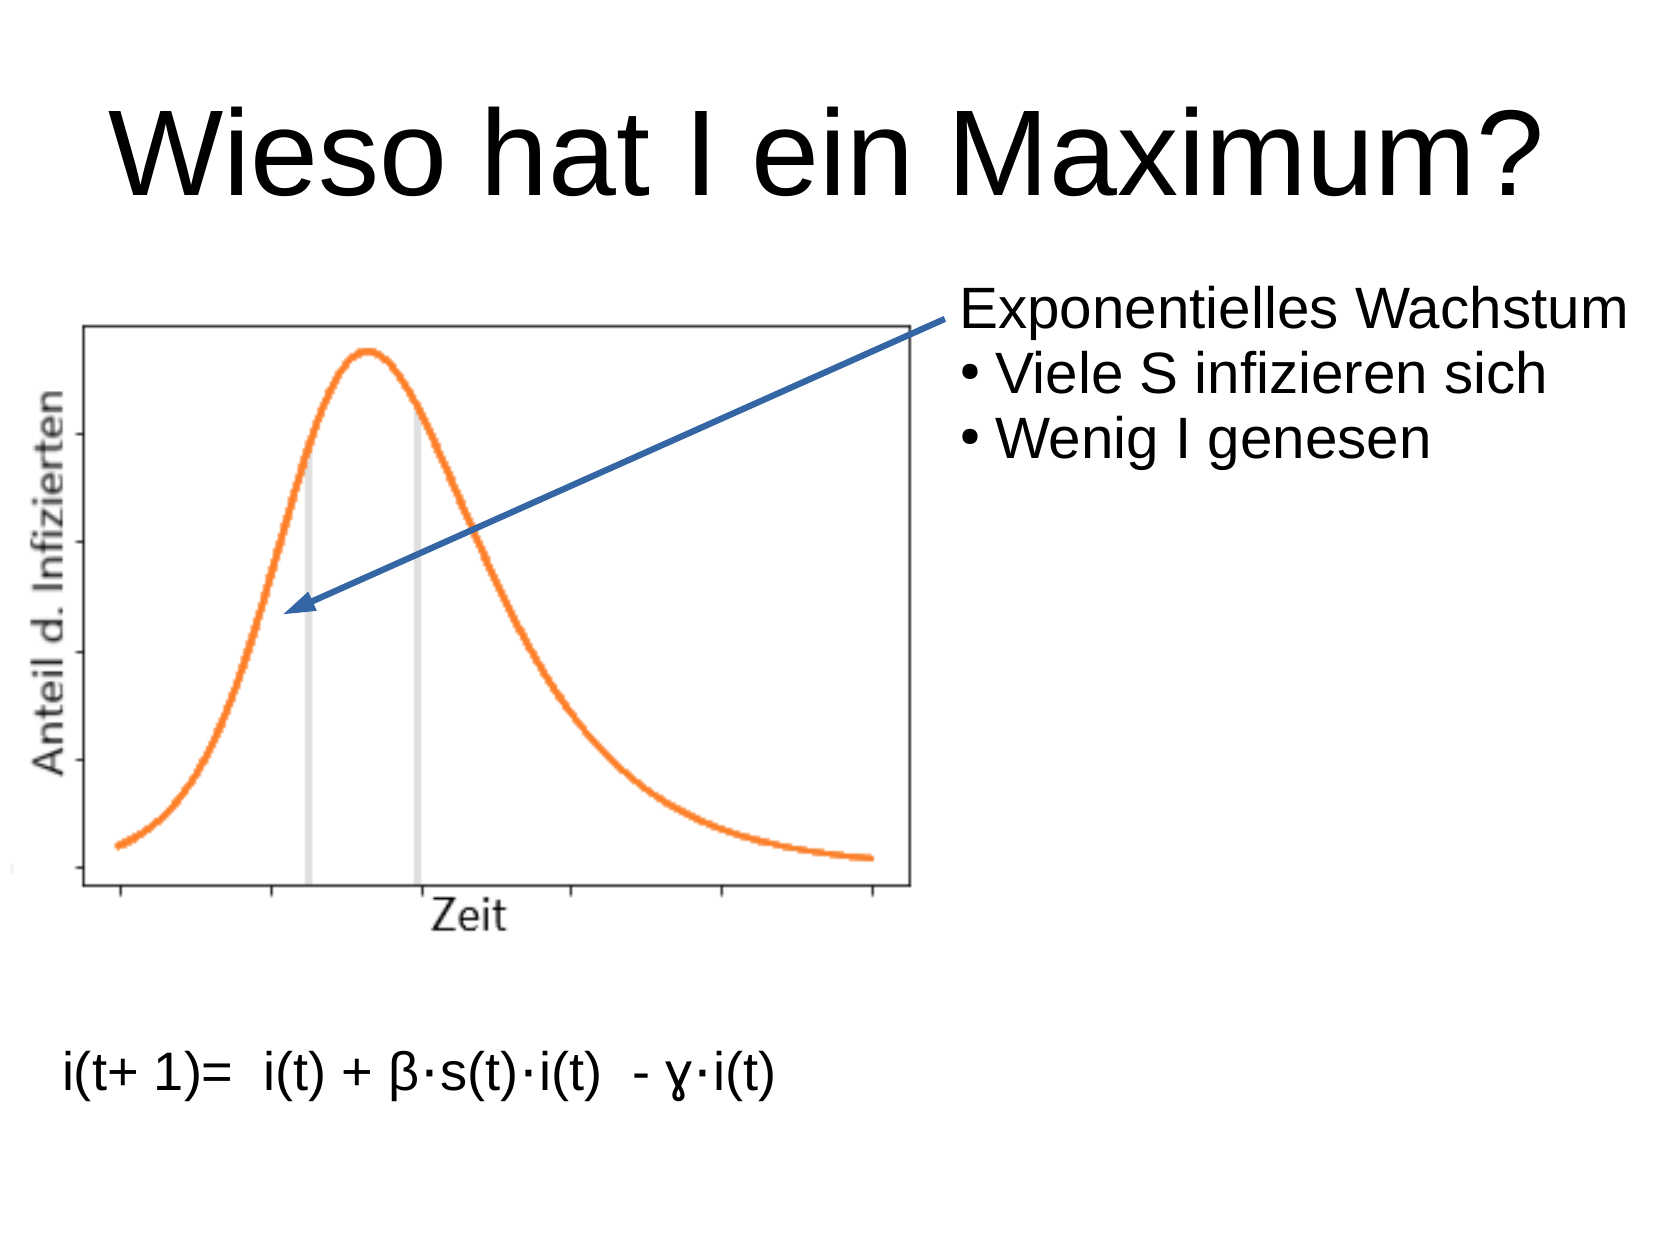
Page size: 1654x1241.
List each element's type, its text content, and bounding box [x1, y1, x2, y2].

text_box i(t+ 1)= i(t) + β·s(t)·i(t) - ɣ·i(t) [47, 956, 886, 1134]
picture [0, 295, 934, 957]
title Wieso hat I ein Maximum? [82, 49, 1571, 257]
text_box Exponentielles Wachstum Viele S infizieren sich Wenig I genesen [944, 268, 1654, 479]
